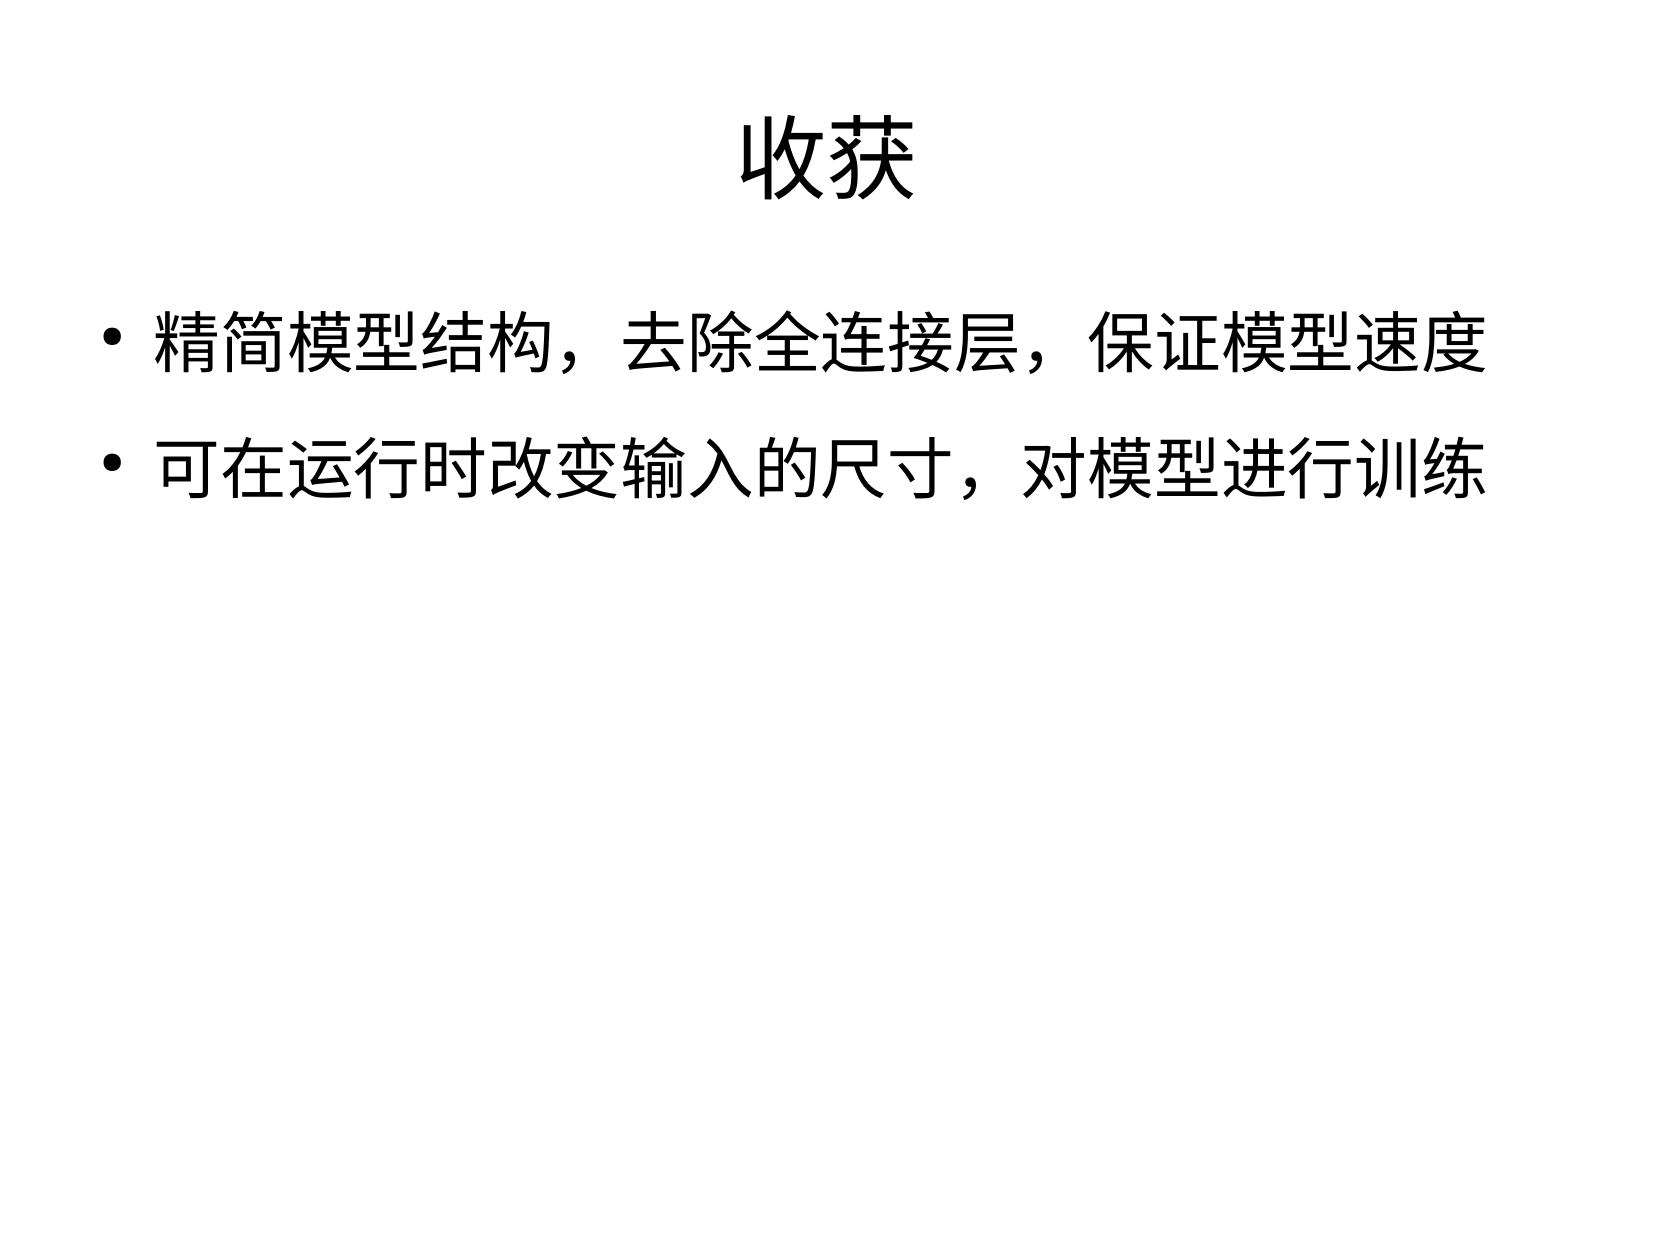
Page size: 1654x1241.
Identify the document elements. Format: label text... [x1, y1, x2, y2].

list 精简模型结构，去除全连接层，保证模型速度 可在运行时改变输入的尺寸，对模型进行训练 [82, 290, 1571, 1010]
title 收获 [82, 49, 1571, 257]
